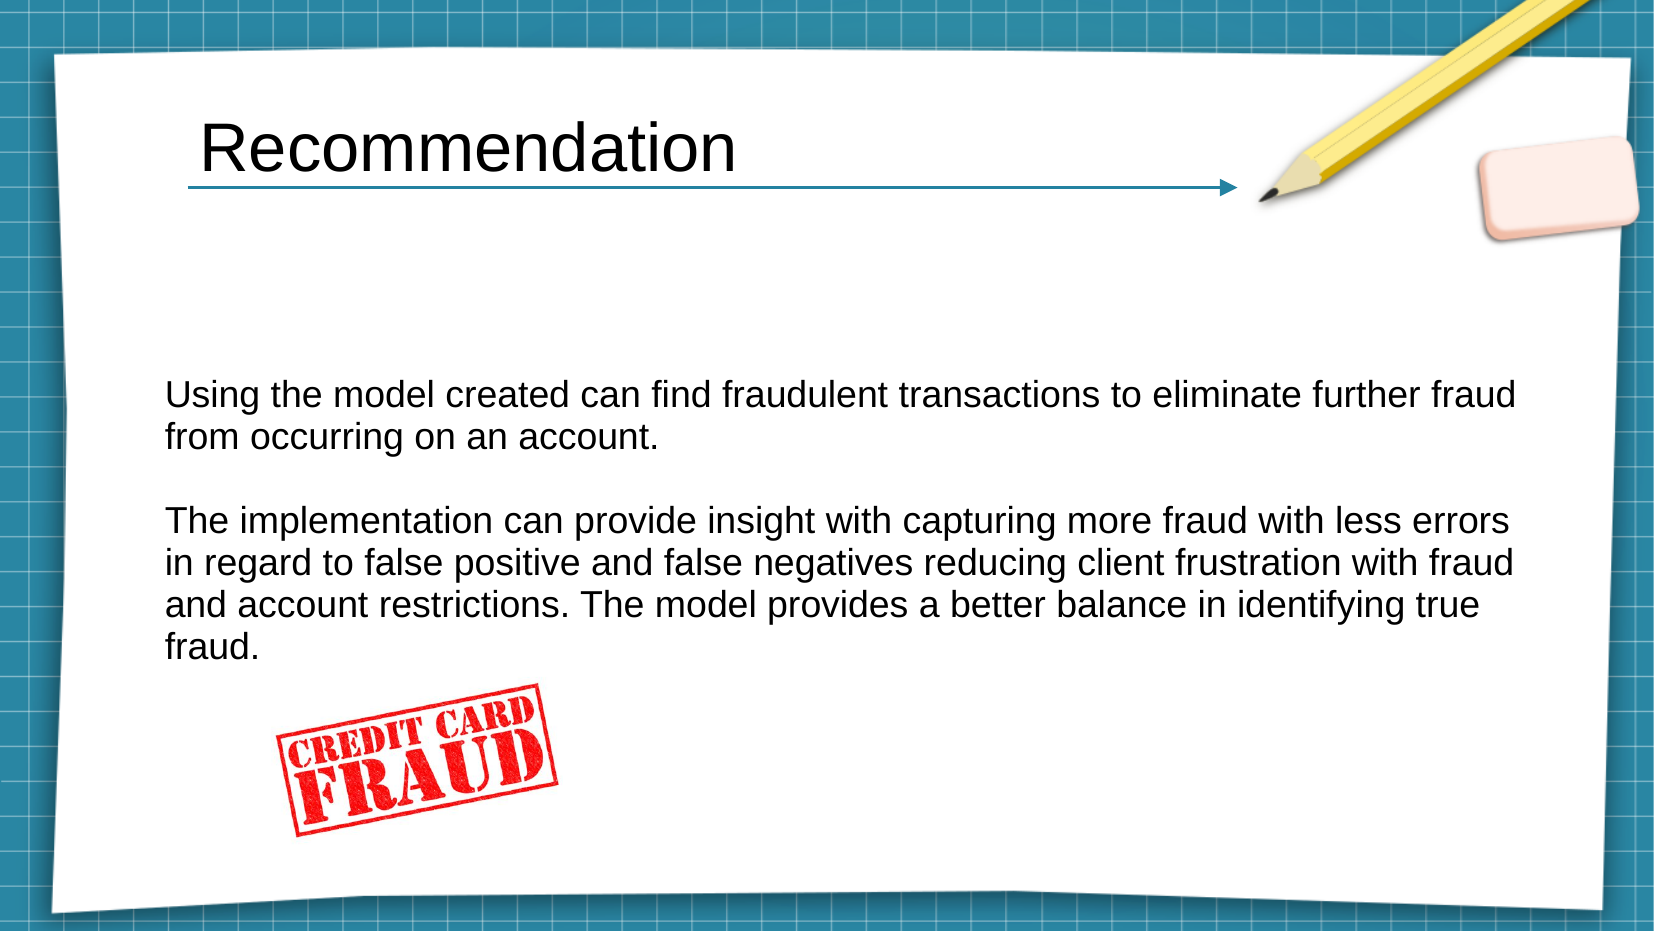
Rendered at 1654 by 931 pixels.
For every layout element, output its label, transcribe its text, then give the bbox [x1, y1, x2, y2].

picture [0, 0, 1654, 931]
text_box Using the model created can find fraudulent transactions to eliminate further fraud from occurring on an account. The implementation can provide insight with capturing more fraud with less errors in regard to false positive and false negatives reducing client frustration with fraud and account restrictions. The model provides a better balance in identifying true fraud. [150, 282, 1538, 788]
title Recommendation [49, 69, 1538, 226]
